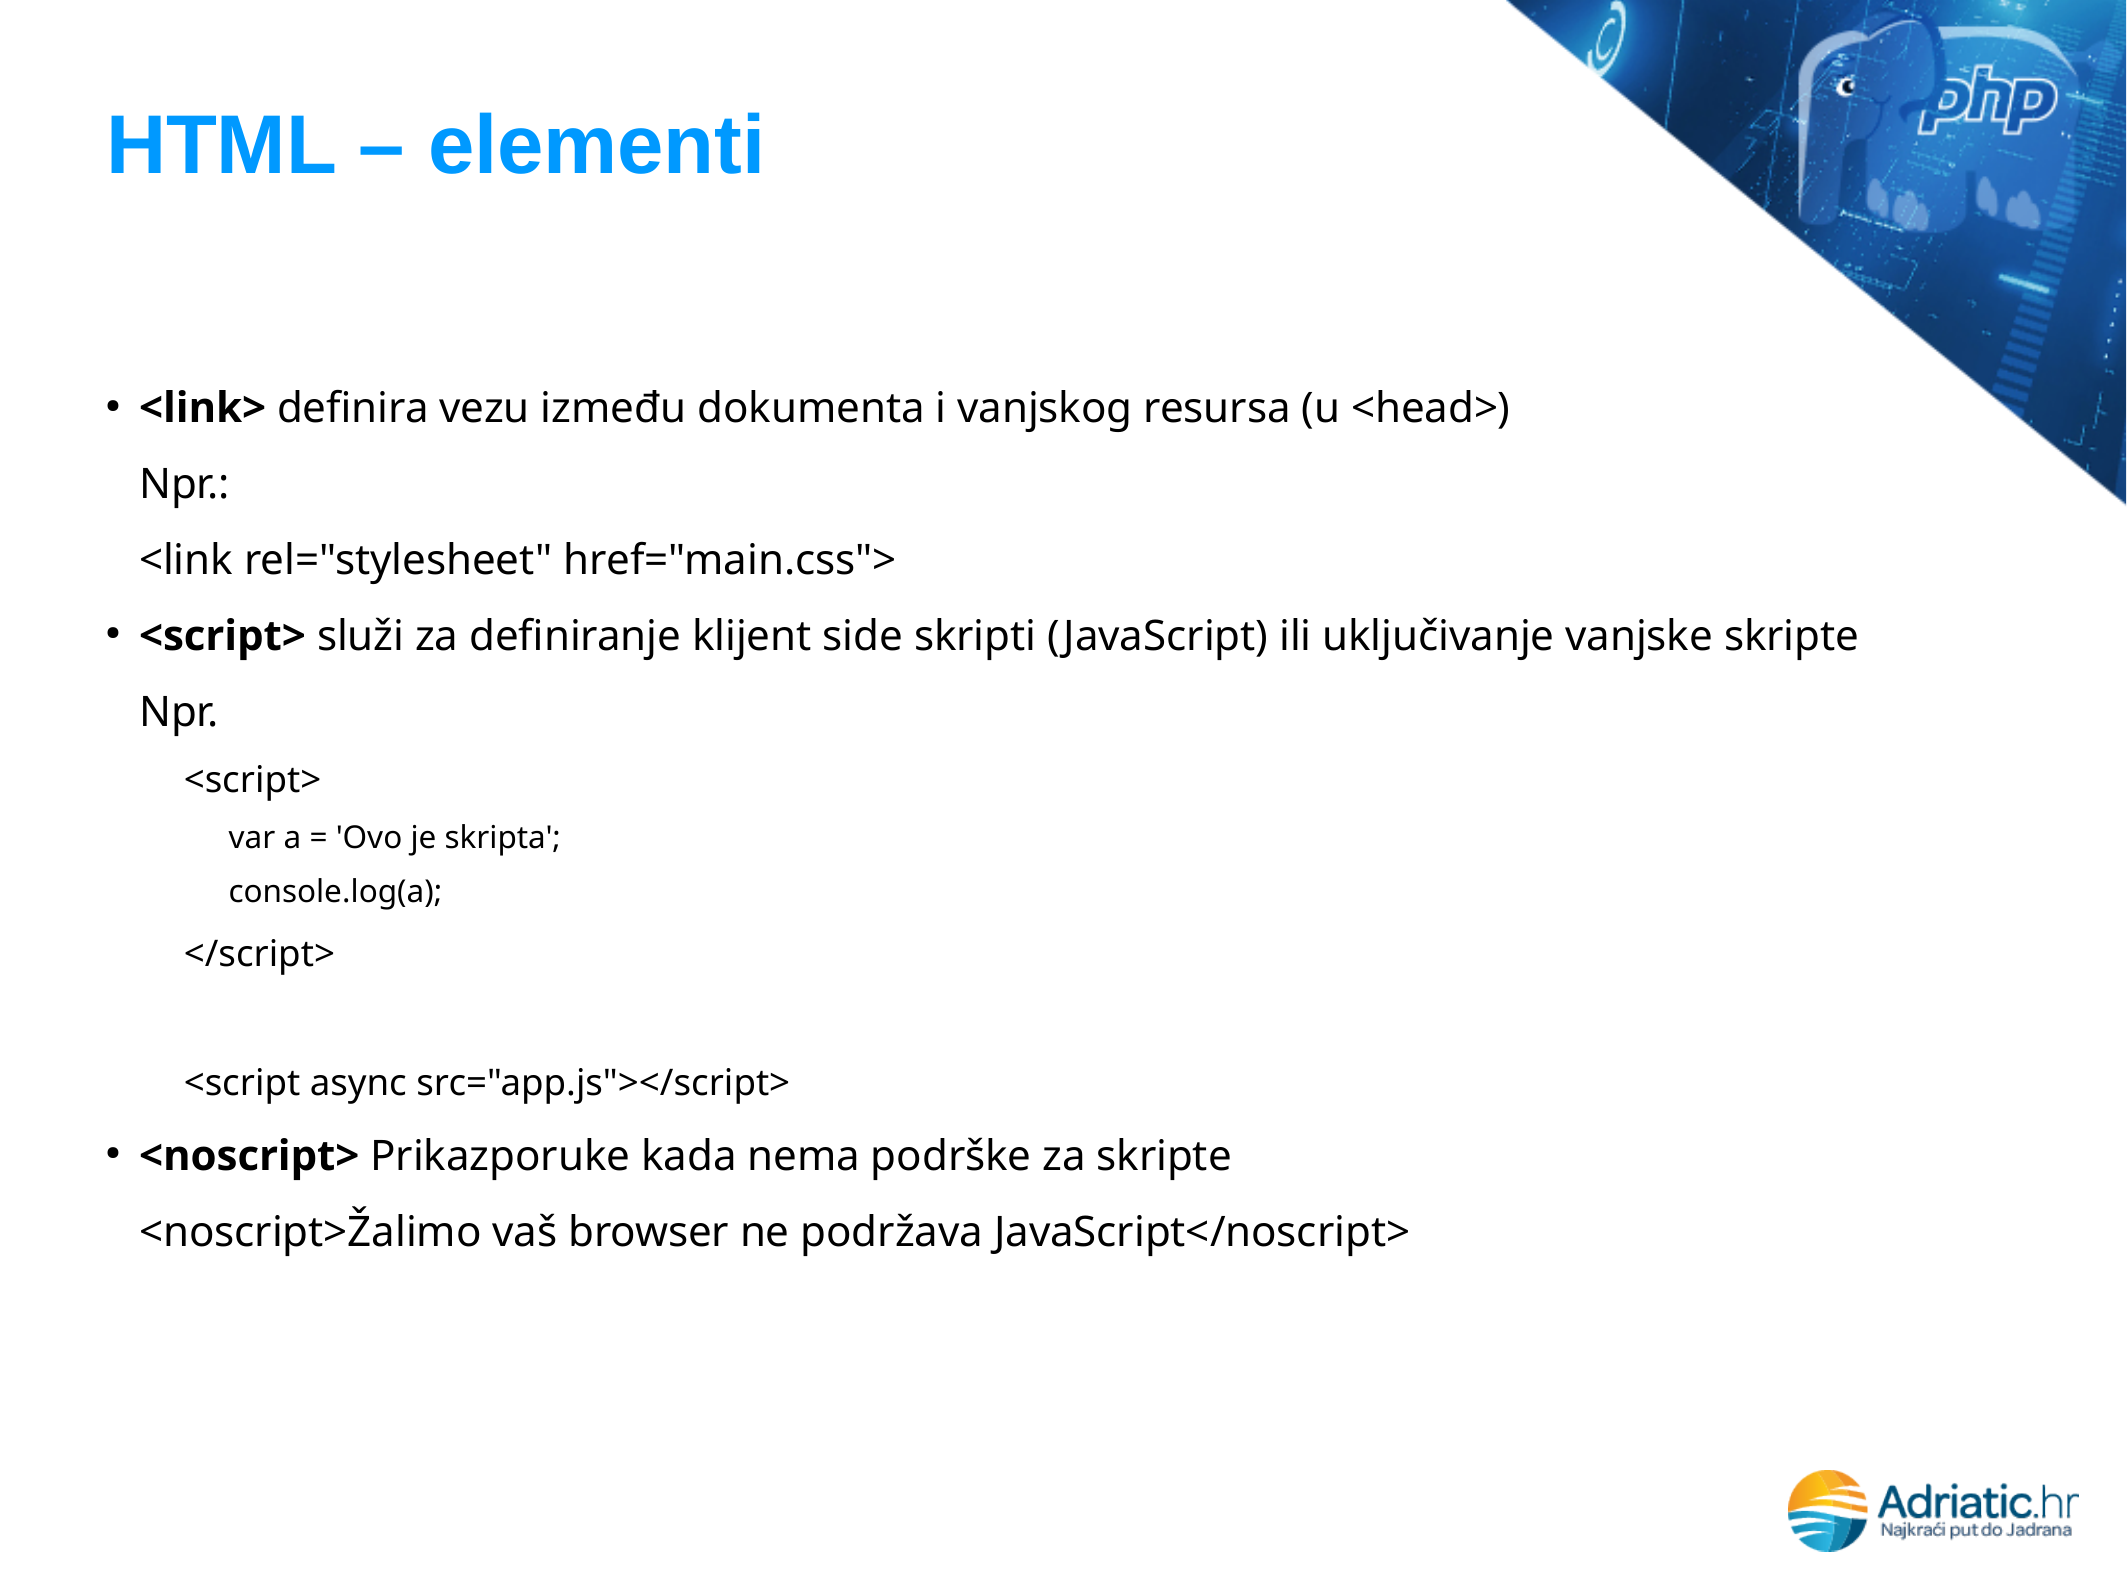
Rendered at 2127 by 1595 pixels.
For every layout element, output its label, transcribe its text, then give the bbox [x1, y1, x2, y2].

title HTML – elementi [106, 70, 1630, 219]
list <link> definira vezu između dokumenta i vanjskog resursa (u <head>) Npr.: <link rel="stylesheet" href="main.css"> <script> služi za definiranje klijent side skripti (JavaScript) ili uključivanje vanjske skripte Npr. <script> var a = 'Ovo je skripta'; console.log(a); </script> <script async src="app.js"></script> <noscript> Prikazporuke kada nema podrške za skripte <noscript>Žalimo vaš browser ne podržava JavaScript</noscript> [94, 377, 2008, 1536]
picture [1788, 1470, 2079, 1552]
picture [1505, 0, 2127, 625]
